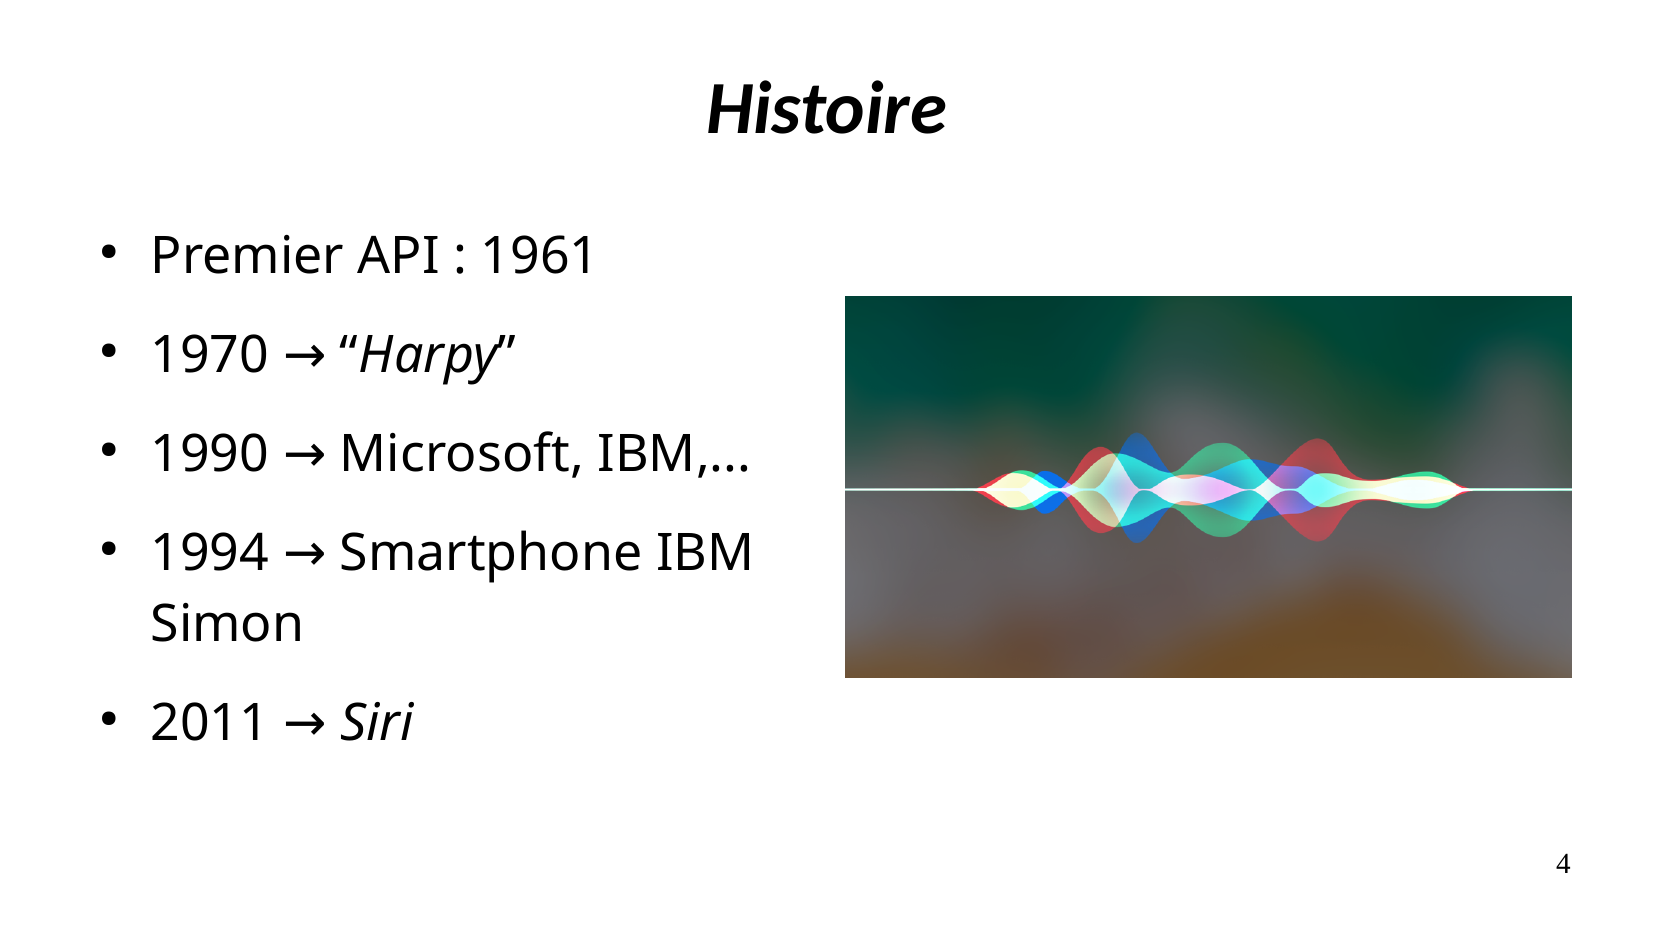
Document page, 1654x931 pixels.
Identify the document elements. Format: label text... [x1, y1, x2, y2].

picture [845, 296, 1572, 678]
title Histoire [82, 37, 1571, 193]
list Premier API : 1961 1970 → “Harpy” 1990 → Microsoft, IBM,... 1994 → Smartphone IBM Simon 2011 → Siri [82, 217, 809, 758]
